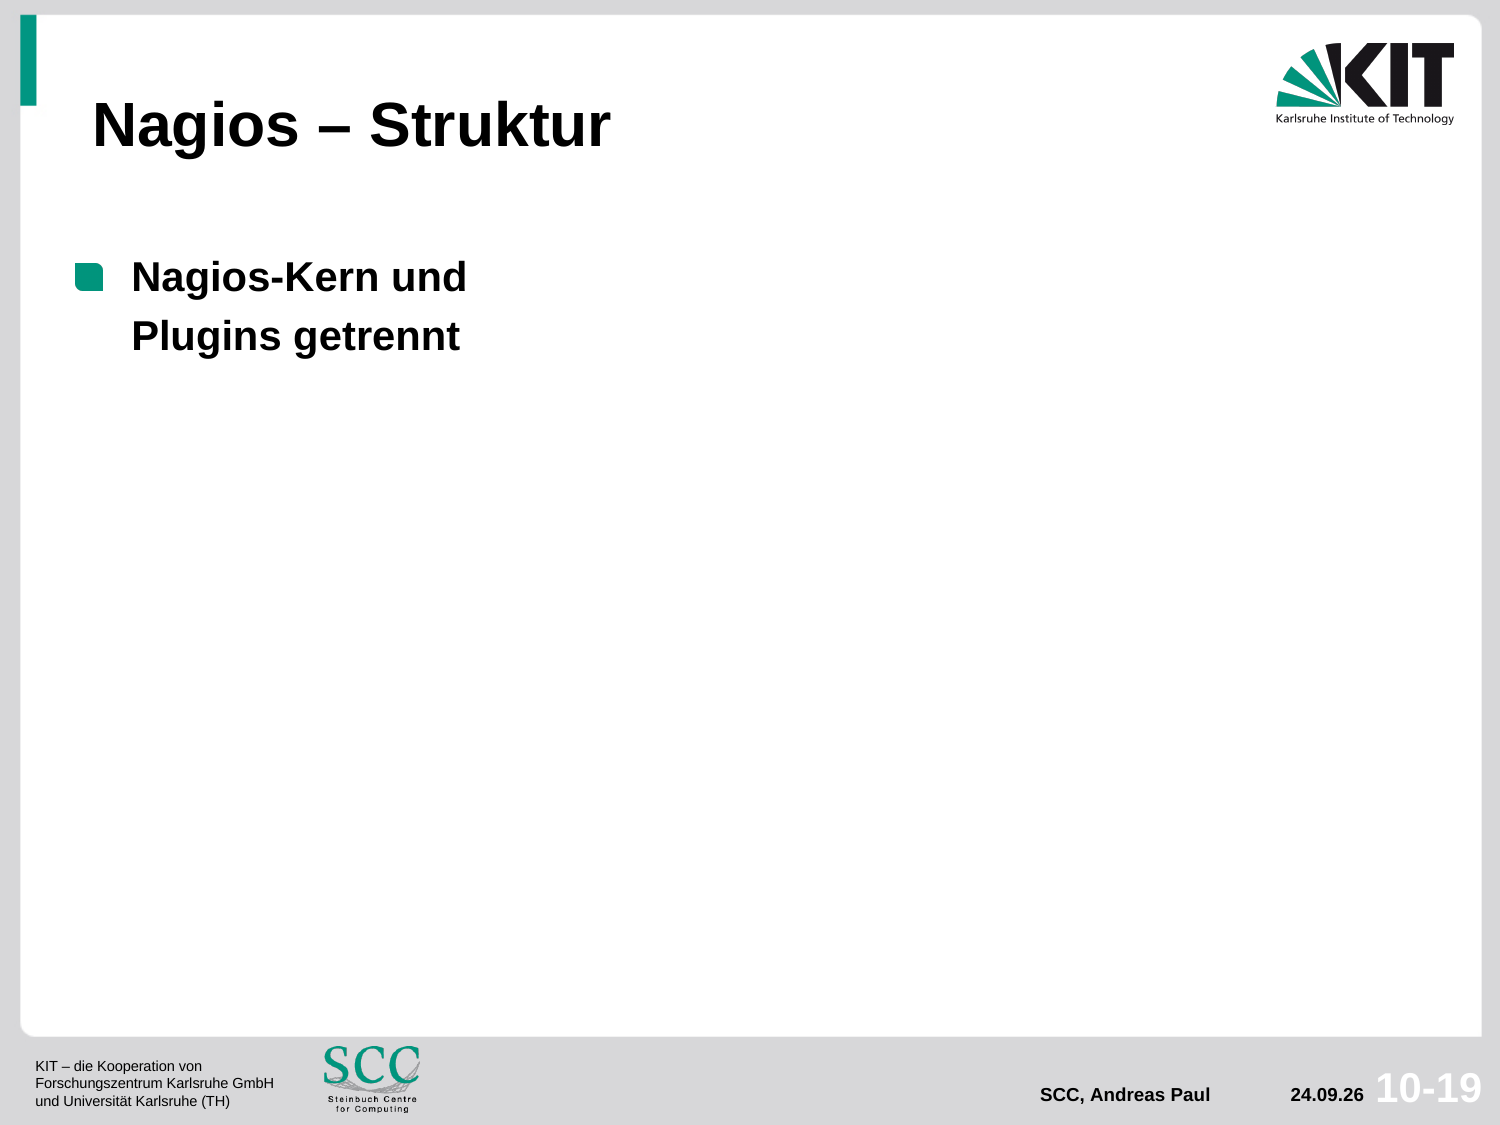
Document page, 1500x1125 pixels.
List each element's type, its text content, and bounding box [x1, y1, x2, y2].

list Nagios-Kern und Plugins getrennt [75, 251, 535, 393]
picture [0, 0, 1500, 1125]
title Nagios – Struktur [92, 56, 1147, 192]
